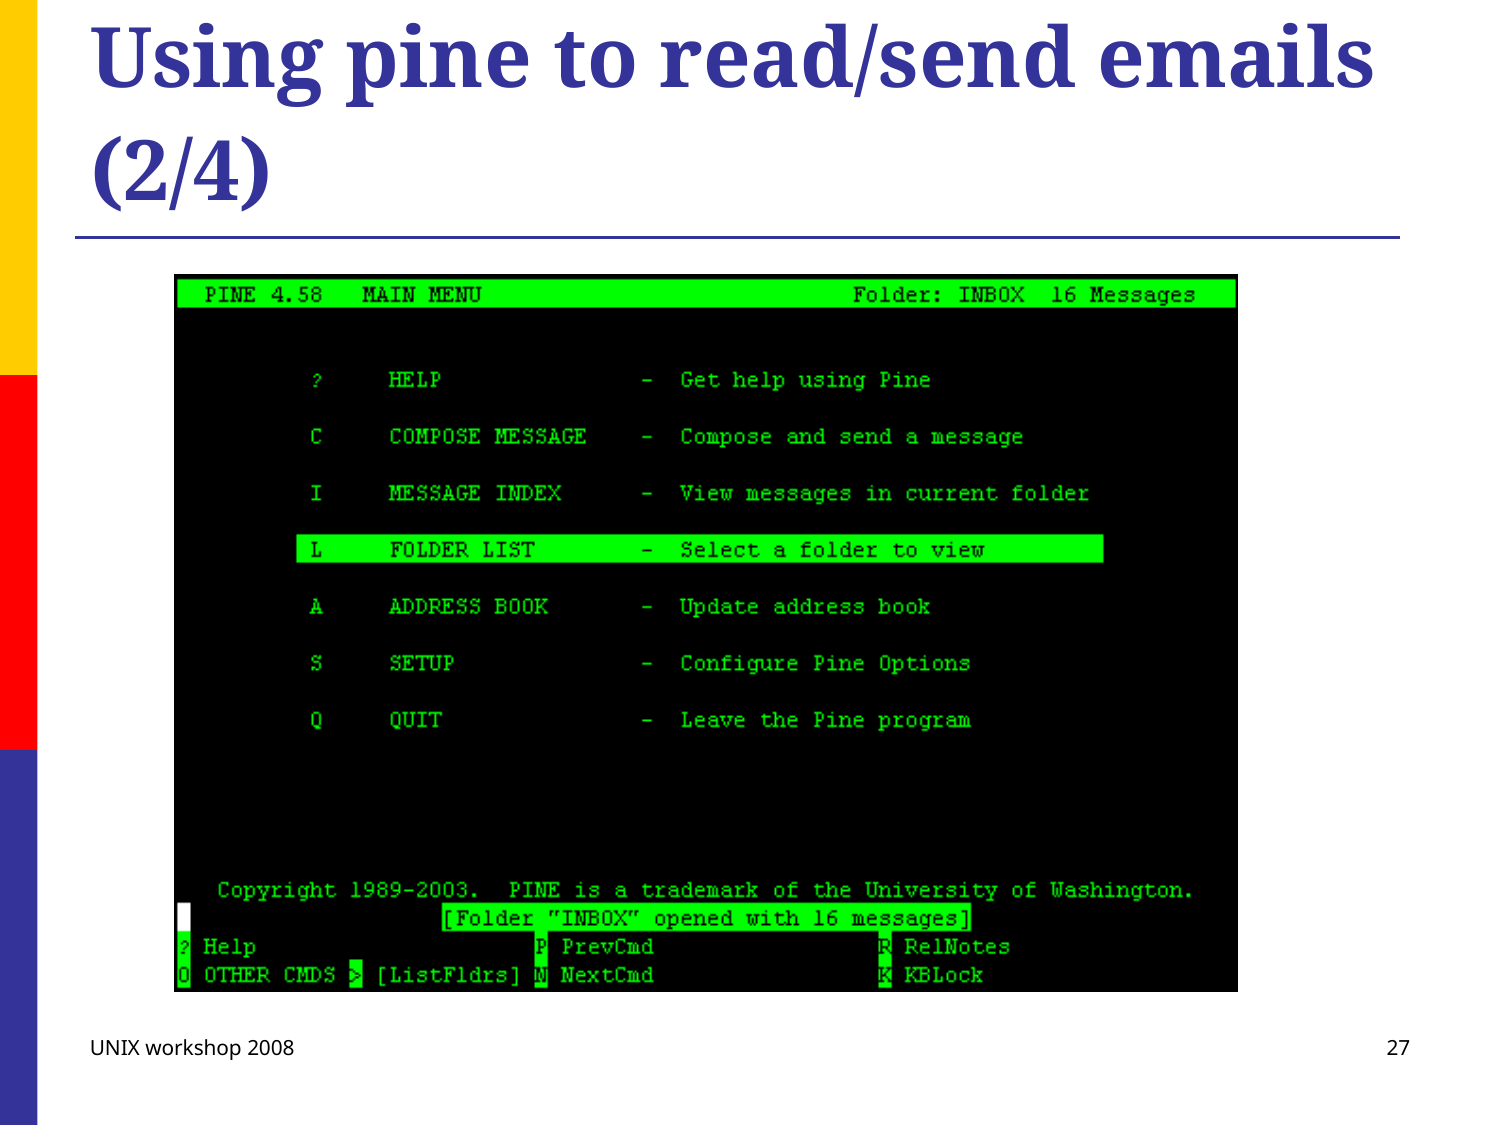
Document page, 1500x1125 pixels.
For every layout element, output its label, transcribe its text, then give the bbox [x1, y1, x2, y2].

picture [174, 274, 1238, 992]
title Using pine to read/send emails (2/4) [75, 45, 1426, 233]
text_box UNIX workshop 2008 [74, 1025, 426, 1101]
text_box <number> [1074, 1025, 1426, 1101]
